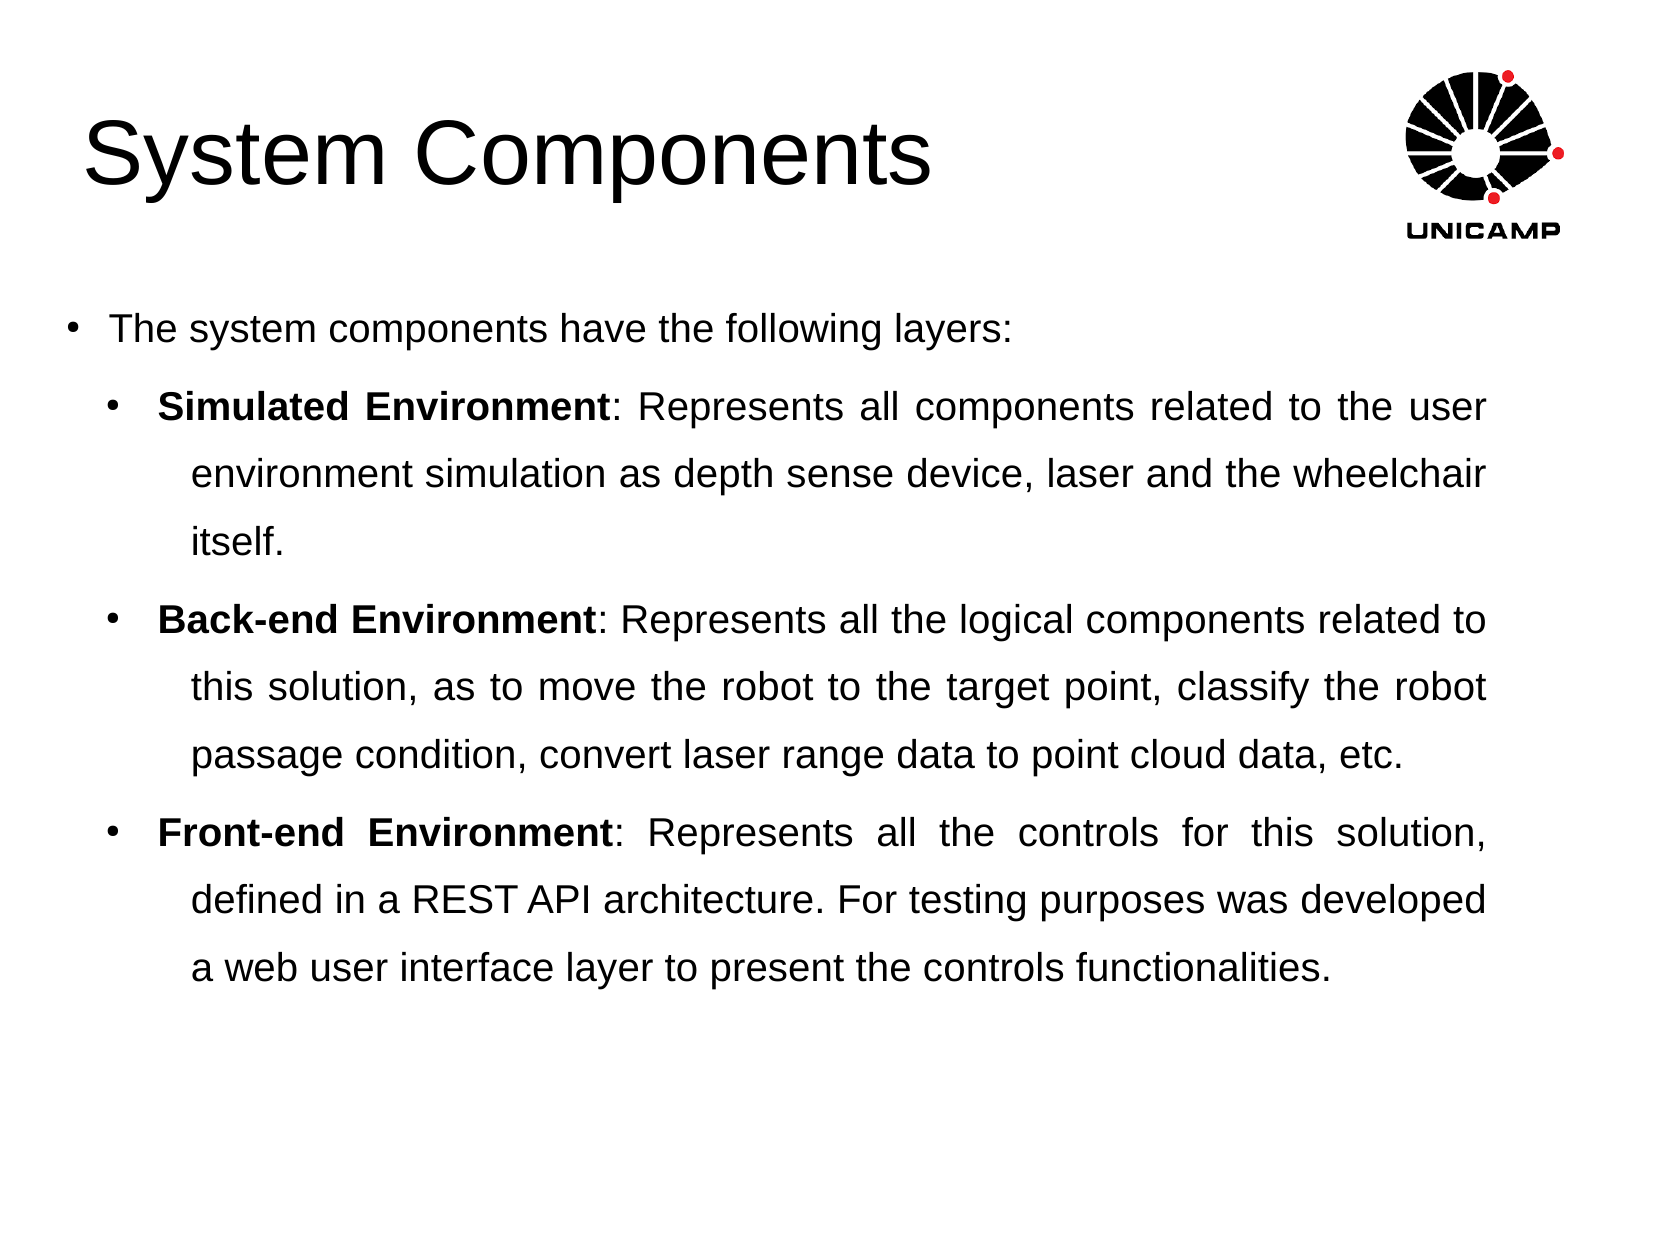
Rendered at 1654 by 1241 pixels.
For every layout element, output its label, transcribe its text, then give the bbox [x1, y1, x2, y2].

list The system components have the following layers: Simulated Environment: Represents all components related to the user environment simulation as depth sense device, laser and the wheelchair itself. Back-end Environment: Represents all the logical components related to this solution, as to move the robot to the target point, classify the robot passage condition, convert laser range data to point cloud data, etc. Front-end Environment: Represents all the controls for this solution, defined in a REST API architecture. For testing purposes was developed a web user interface layer to present the controls functionalities. [0, 283, 1489, 1003]
title System Components [82, 49, 1571, 257]
picture [1405, 70, 1564, 239]
